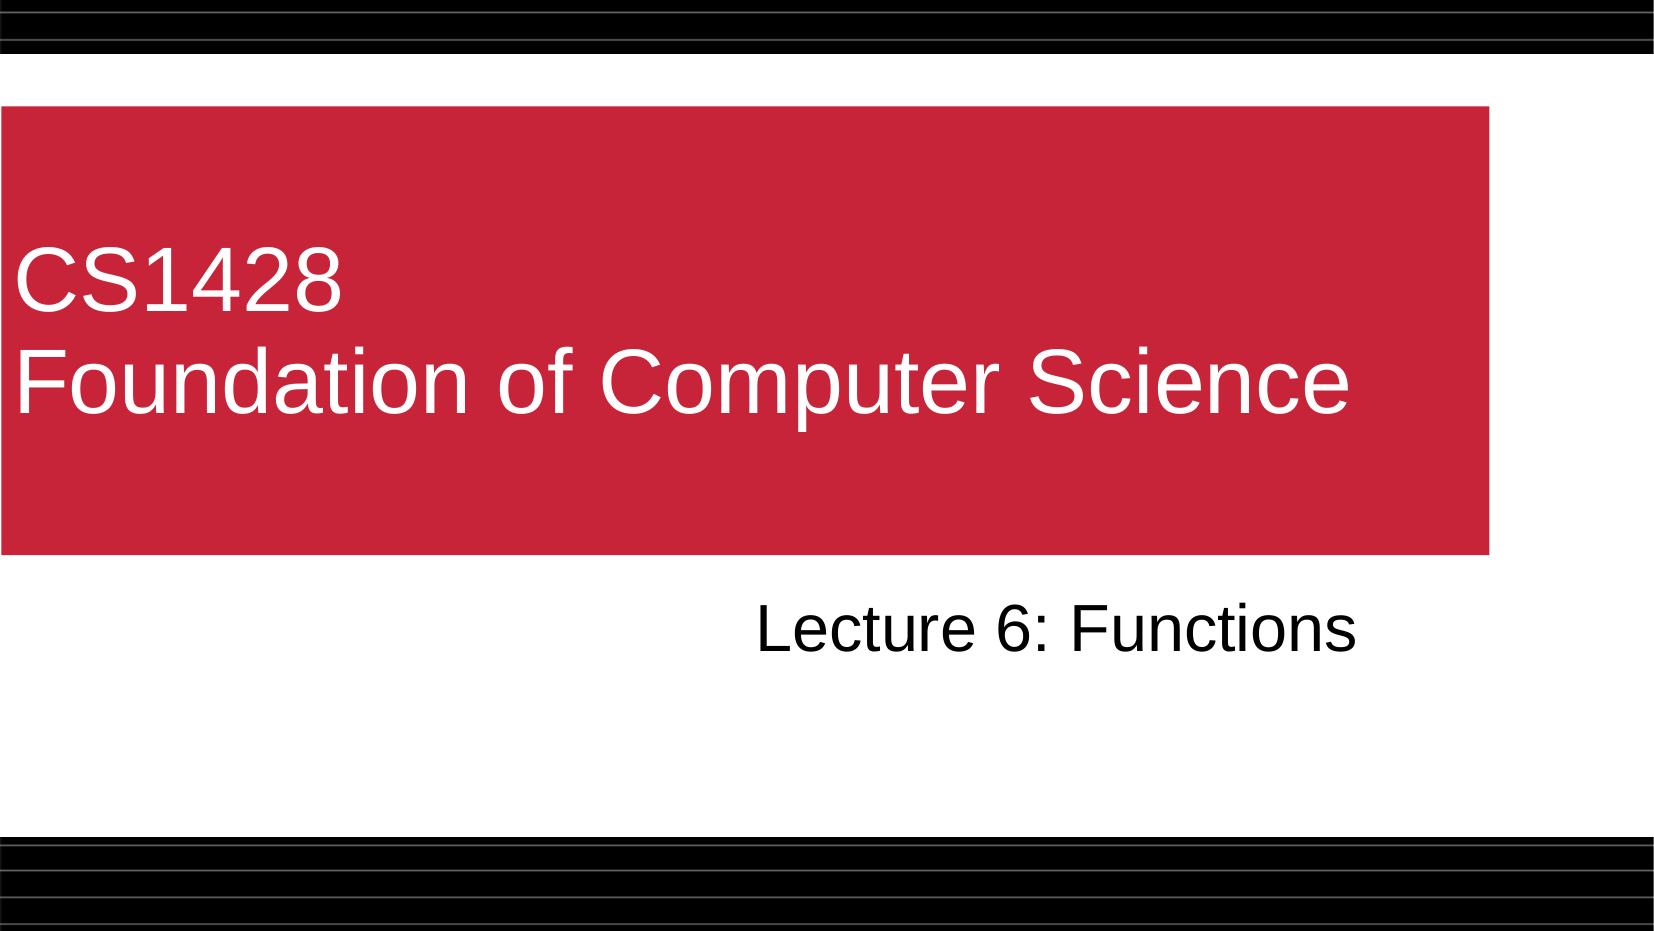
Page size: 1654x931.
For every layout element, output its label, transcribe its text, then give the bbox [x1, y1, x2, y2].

picture [0, 0, 1654, 54]
subtitle Lecture 6: Functions [625, 590, 1489, 804]
picture [0, 837, 1654, 931]
title CS1428 Foundation of Computer Science [1, 106, 1490, 556]
